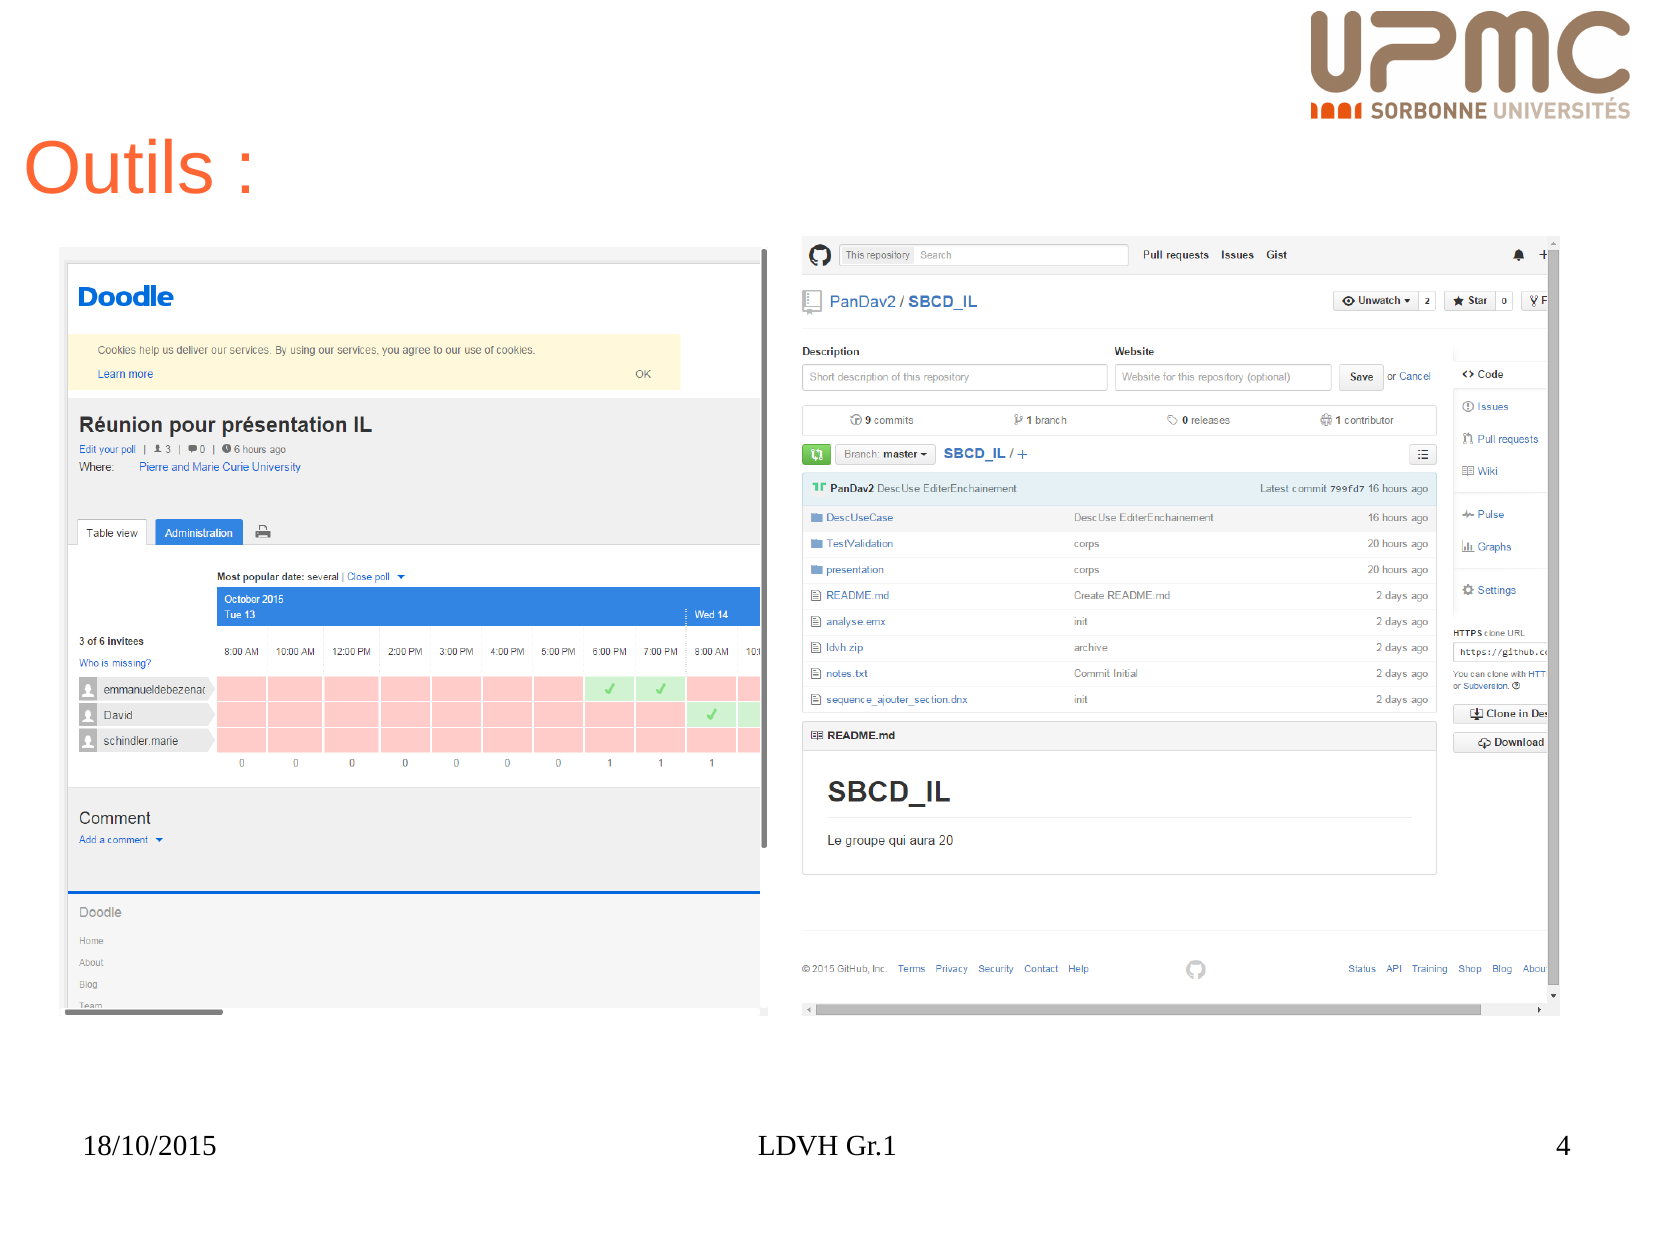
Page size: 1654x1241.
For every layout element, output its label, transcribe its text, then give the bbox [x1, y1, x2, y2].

title Outils : [23, 0, 1453, 336]
picture [1453, 11, 1630, 120]
picture [59, 247, 768, 1016]
picture [802, 236, 1560, 1016]
